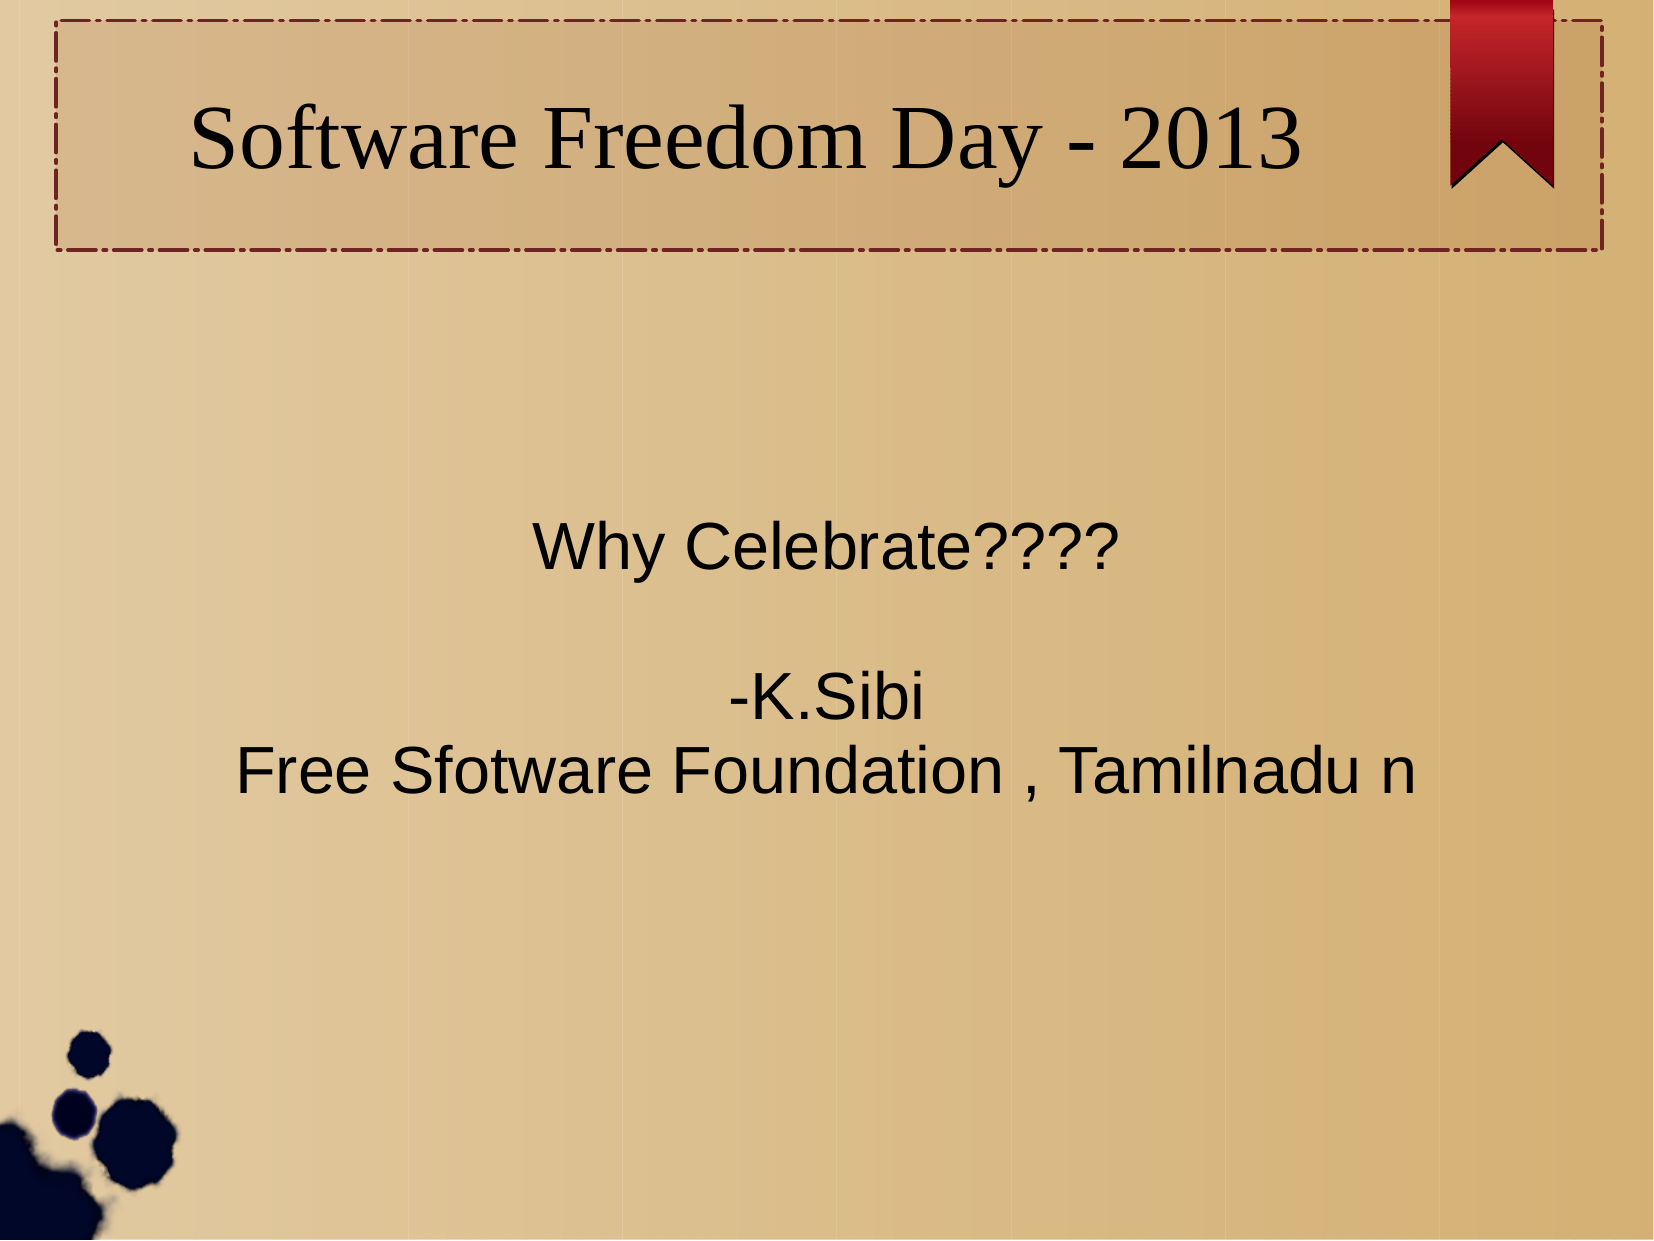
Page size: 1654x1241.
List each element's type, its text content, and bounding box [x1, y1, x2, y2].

subtitle Why Celebrate???? -K.Sibi Free Sfotware Foundation , Tamilnadu n [82, 299, 1571, 1019]
title Software Freedom Day - 2013 [82, 47, 1412, 229]
